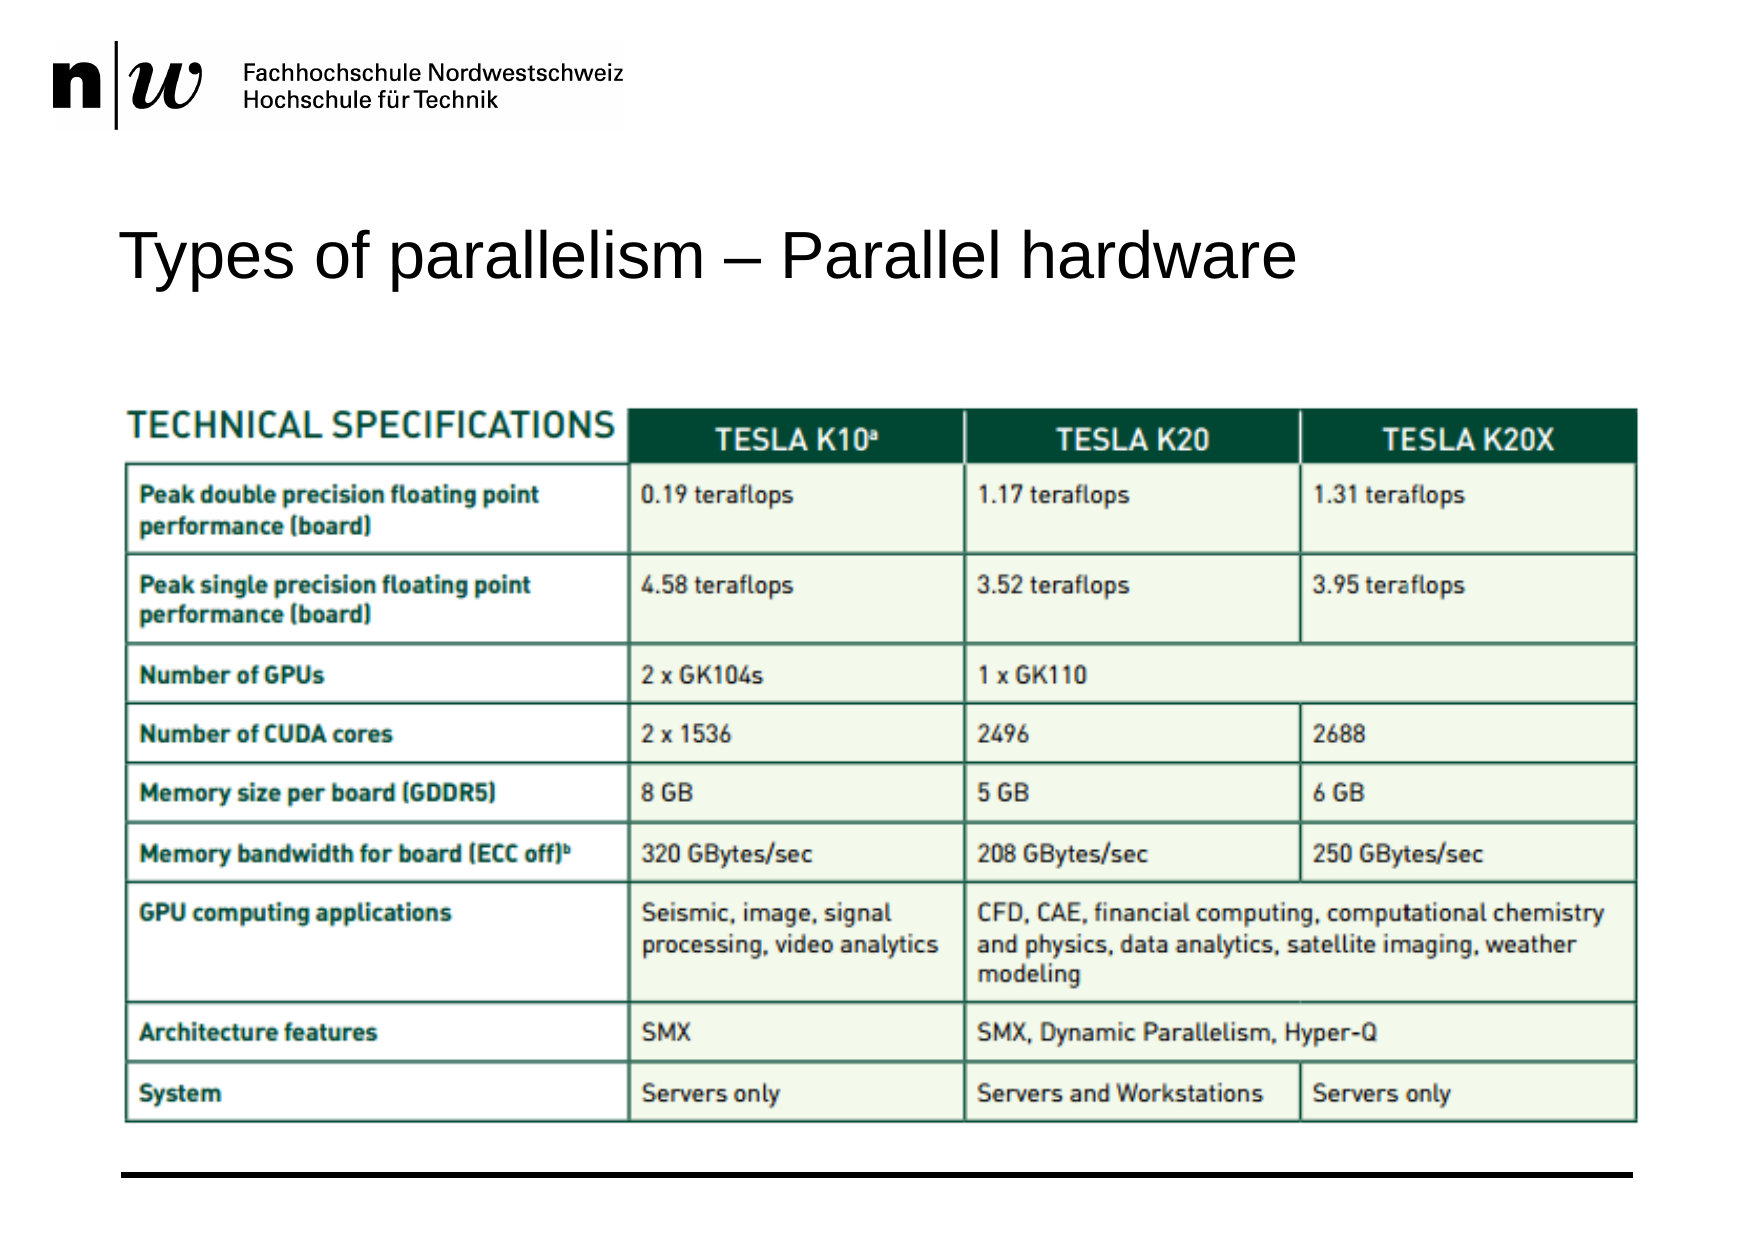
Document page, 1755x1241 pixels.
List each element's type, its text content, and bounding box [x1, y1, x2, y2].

picture [53, 41, 623, 130]
text_box Types of parallelism – Parallel hardware [118, 212, 1606, 296]
picture [101, 366, 1654, 1134]
